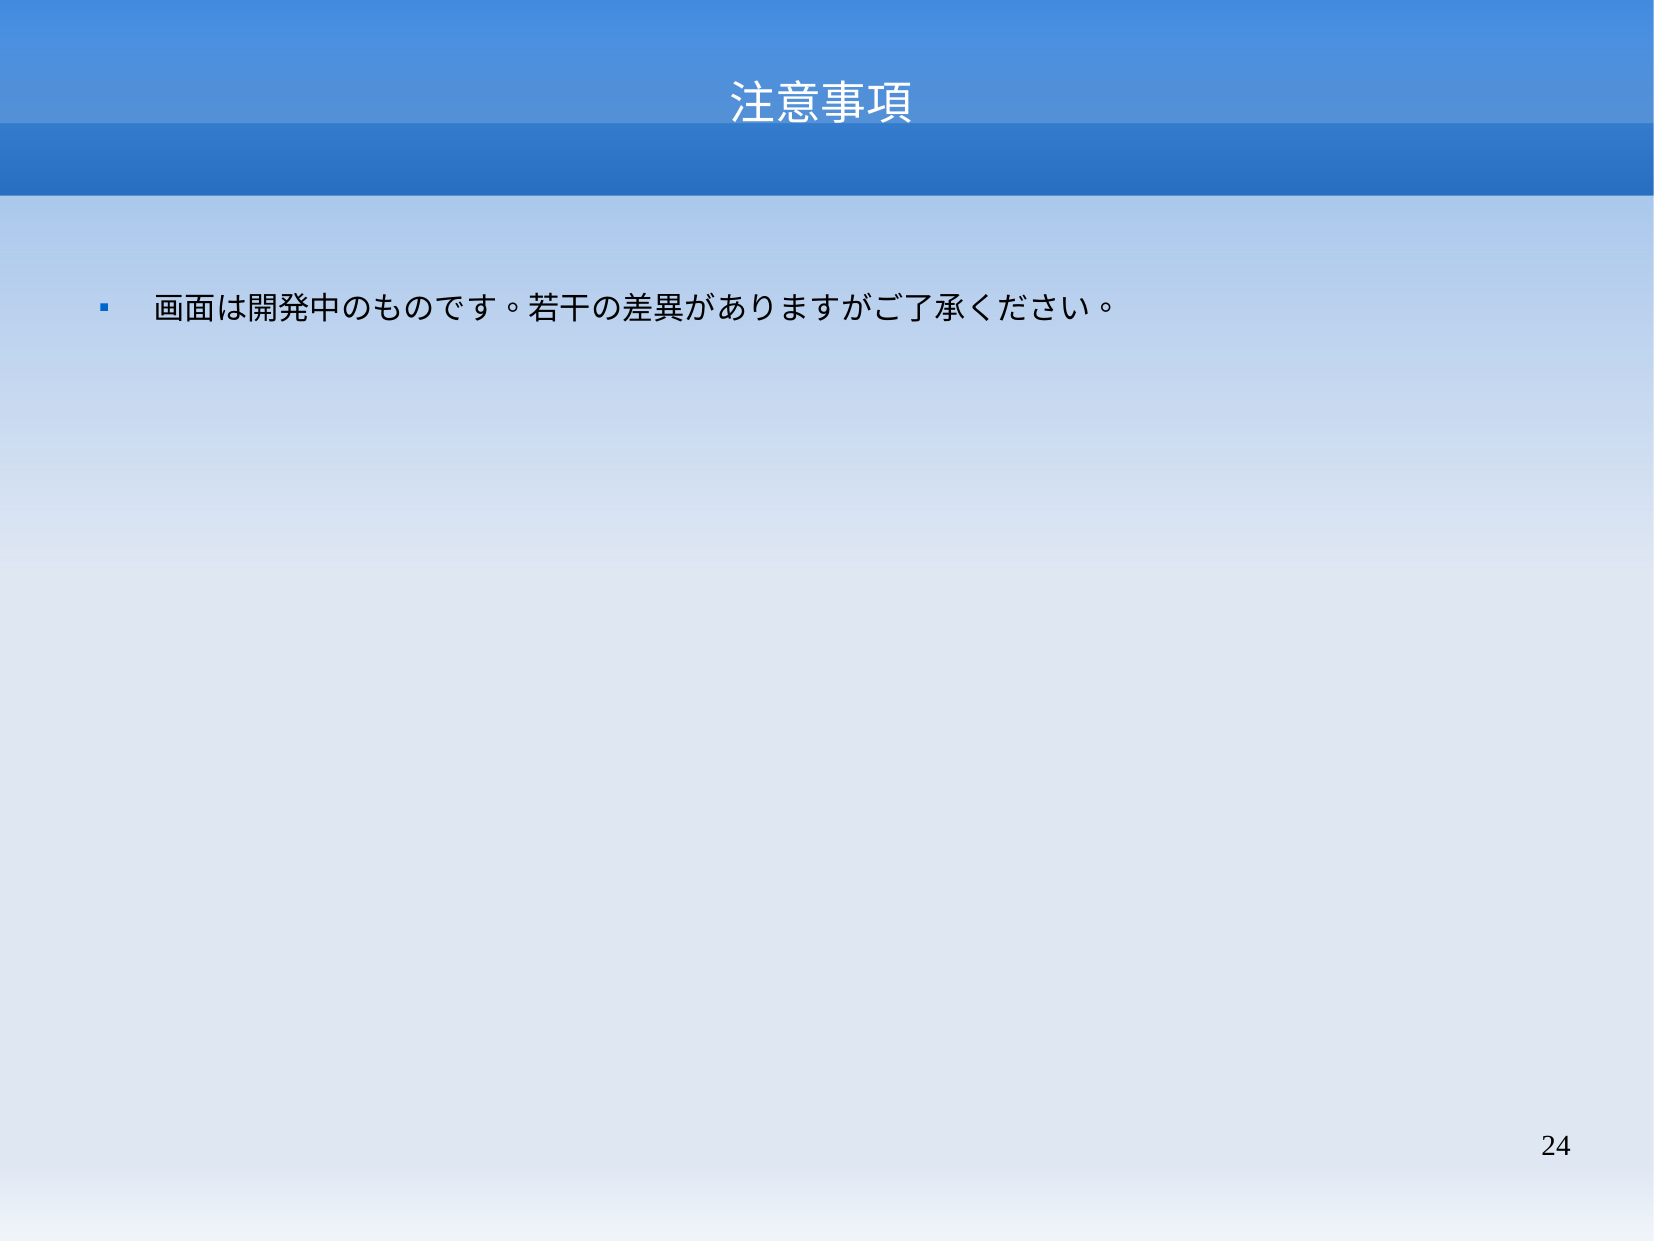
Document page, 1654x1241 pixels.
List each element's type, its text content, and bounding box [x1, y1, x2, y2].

picture [0, 0, 1654, 1241]
title 注意事項 [76, 7, 1565, 200]
list 画面は開発中のものです。若干の差異がありますがご了承ください。 [82, 290, 1571, 1094]
